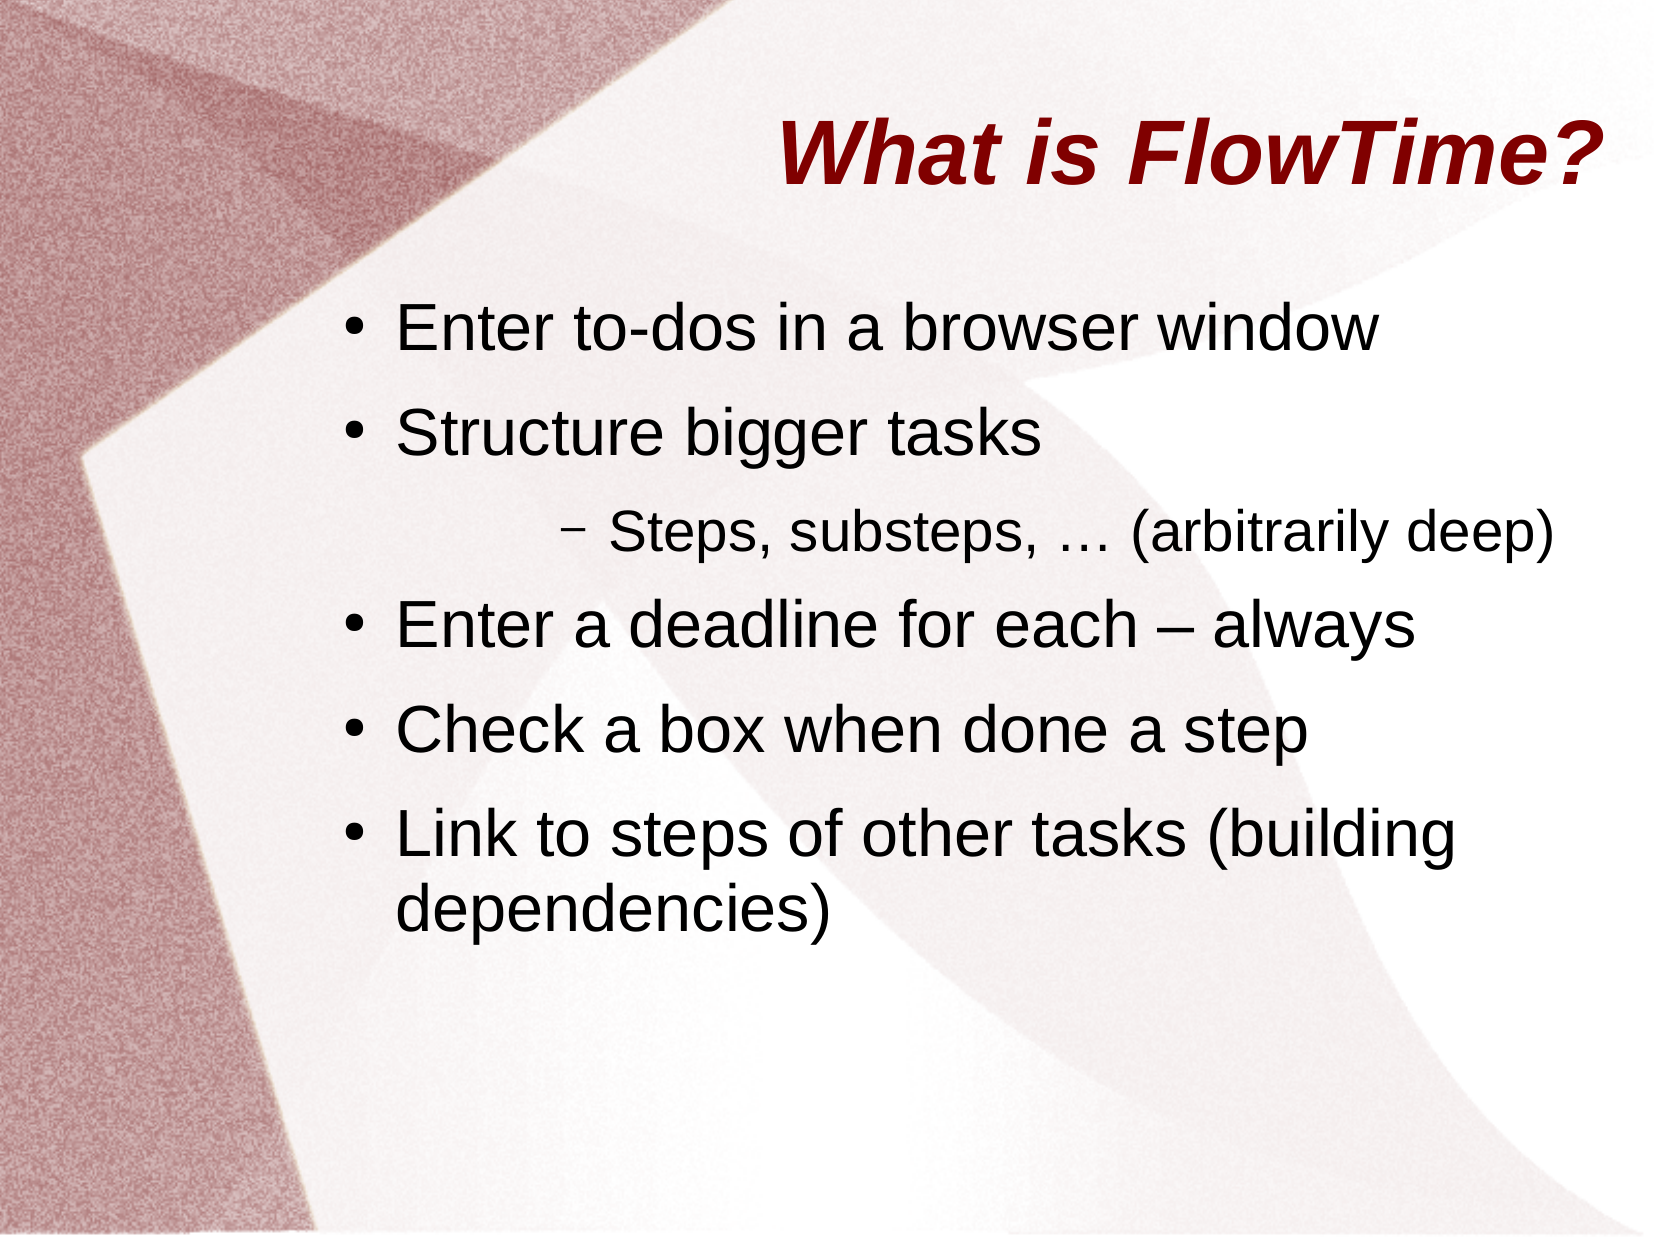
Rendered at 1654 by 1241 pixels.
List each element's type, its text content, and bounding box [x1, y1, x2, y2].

list Enter to-dos in a browser window Structure bigger tasks Steps, substeps, … (arbitrarily deep) Enter a deadline for each – always Check a box when done a step Link to steps of other tasks (building dependencies) [324, 290, 1601, 1010]
title What is FlowTime? [596, 49, 1607, 257]
picture [0, 0, 1654, 1241]
